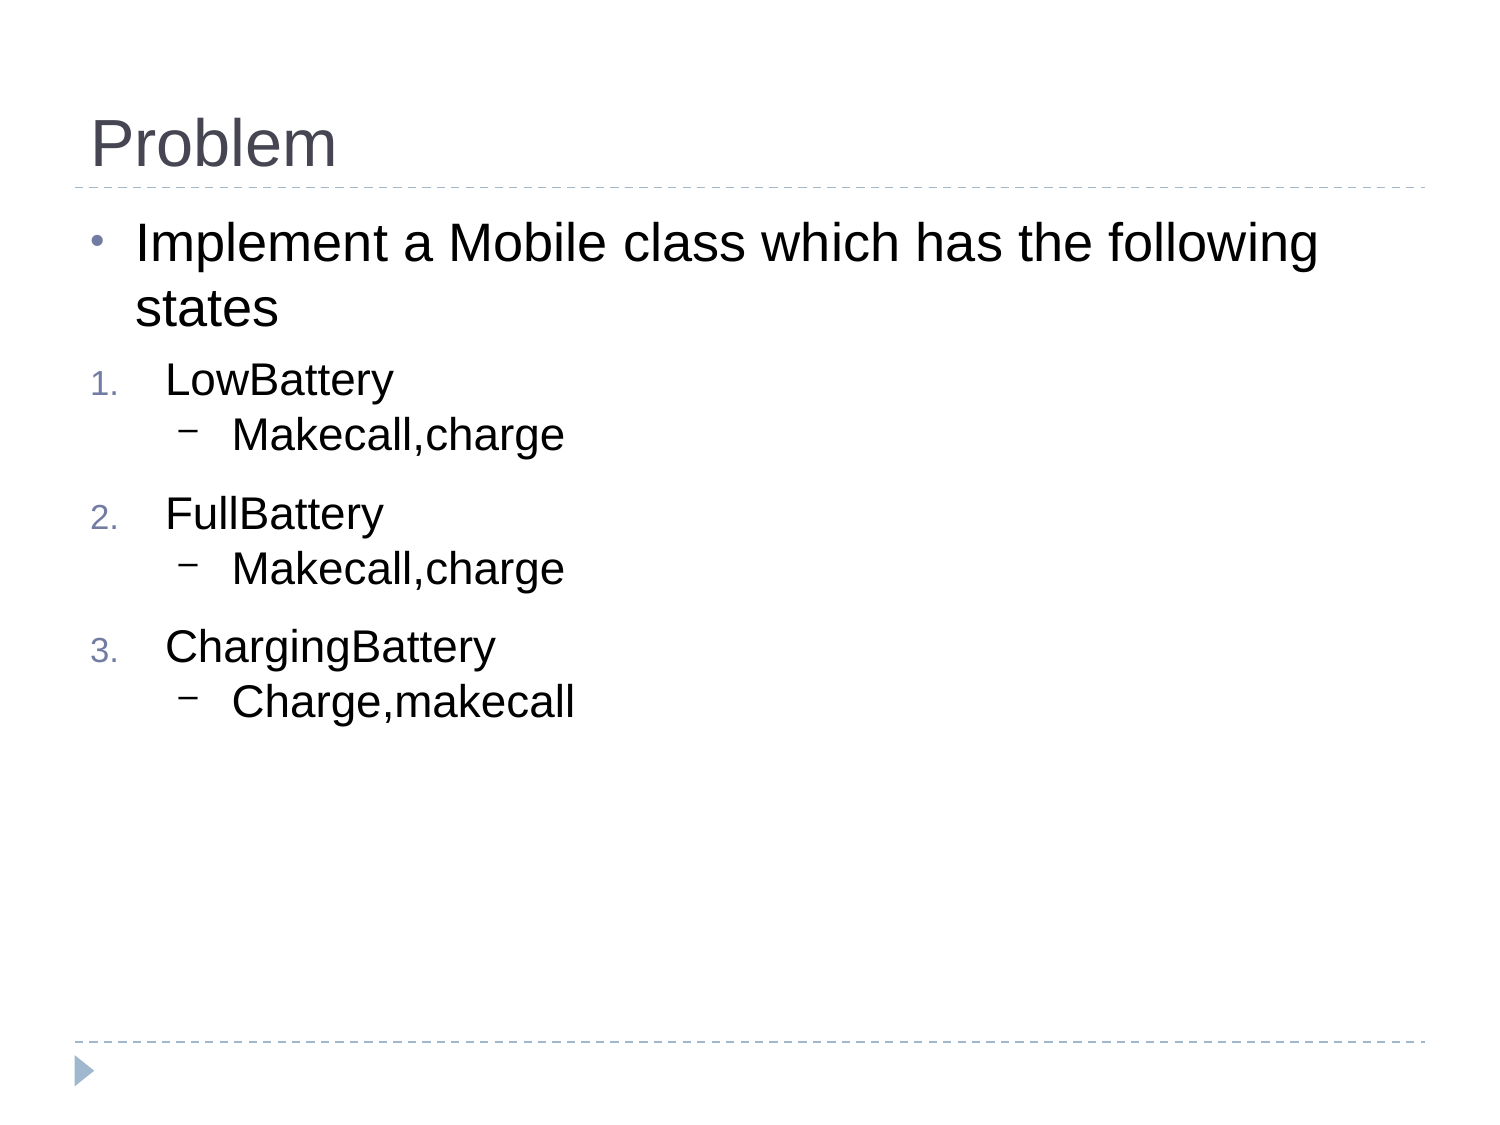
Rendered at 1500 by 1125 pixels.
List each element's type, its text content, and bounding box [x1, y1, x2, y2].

list Implement a Mobile class which has the following states LowBattery Makecall,charge FullBattery Makecall,charge ChargingBattery Charge,makecall [75, 200, 1425, 1010]
title Problem [75, 24, 1425, 188]
